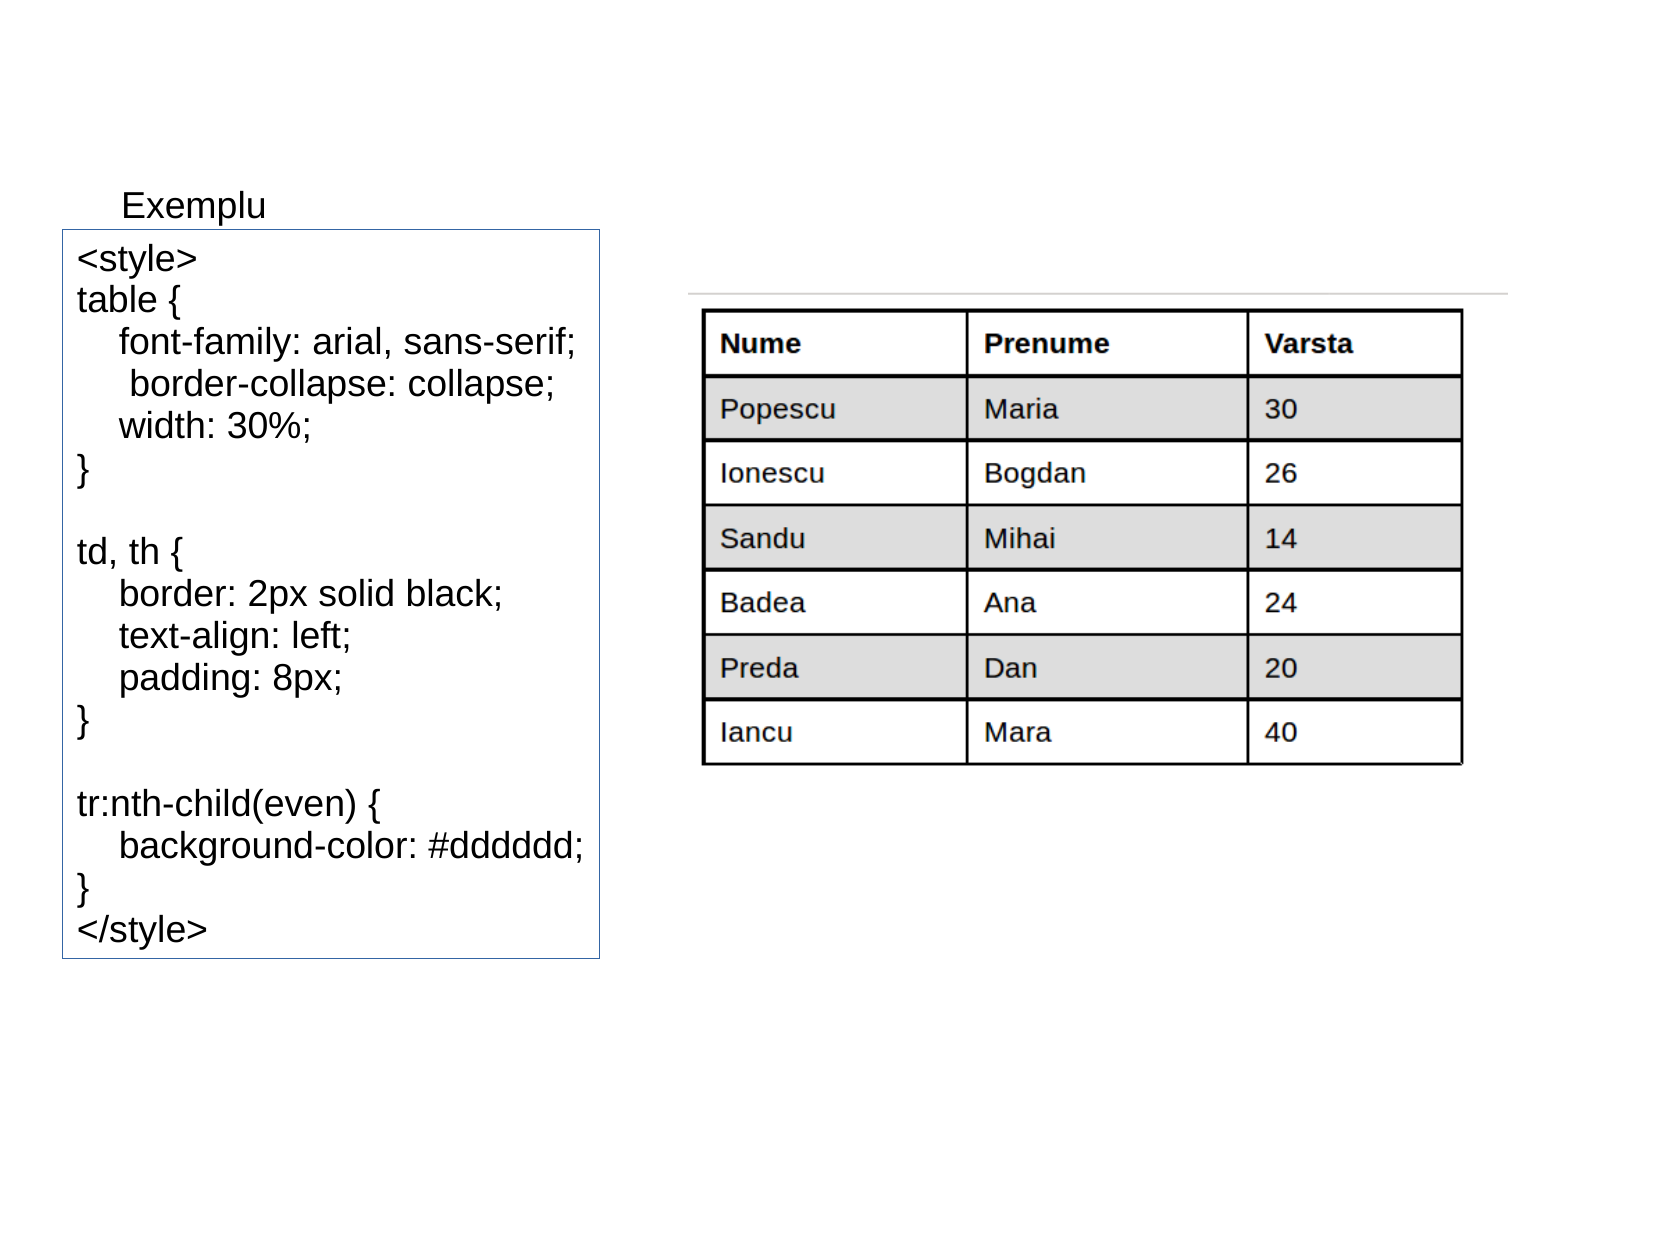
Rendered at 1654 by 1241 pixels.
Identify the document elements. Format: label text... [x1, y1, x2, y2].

picture [688, 292, 1508, 813]
text_box <style> table { font-family: arial, sans-serif; border-collapse: collapse; width: 30%; } td, th { border: 2px solid black; text-align: left; padding: 8px; } tr:nth-child(even) { background-color: #dddddd; } </style> [62, 229, 600, 959]
text_box Exemplu [106, 177, 282, 234]
